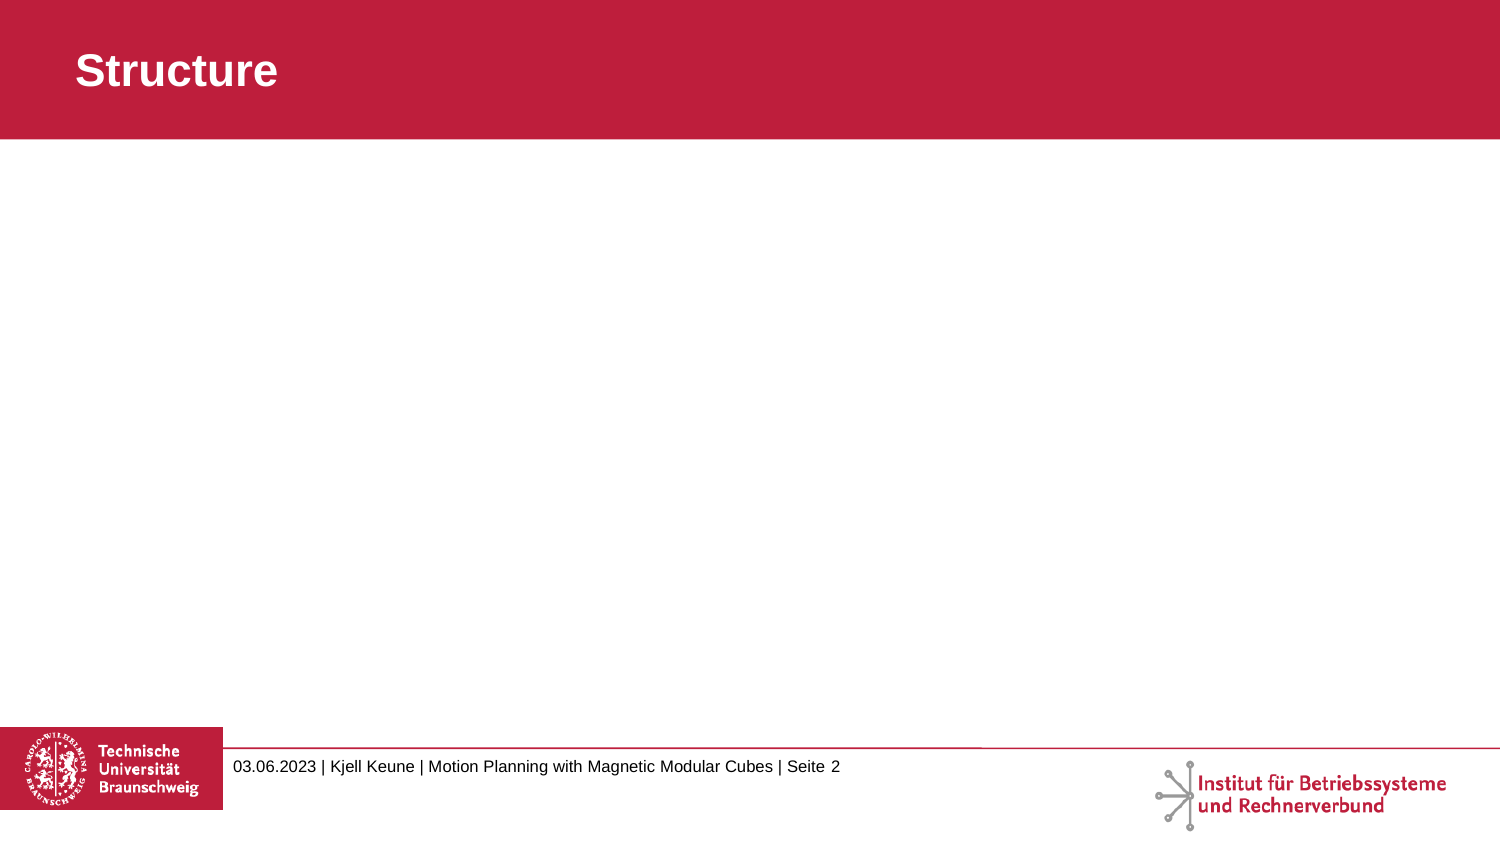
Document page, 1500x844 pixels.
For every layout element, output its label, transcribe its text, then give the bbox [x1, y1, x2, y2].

picture [0, 727, 223, 810]
title Structure [75, 0, 1425, 141]
picture [1151, 757, 1477, 834]
